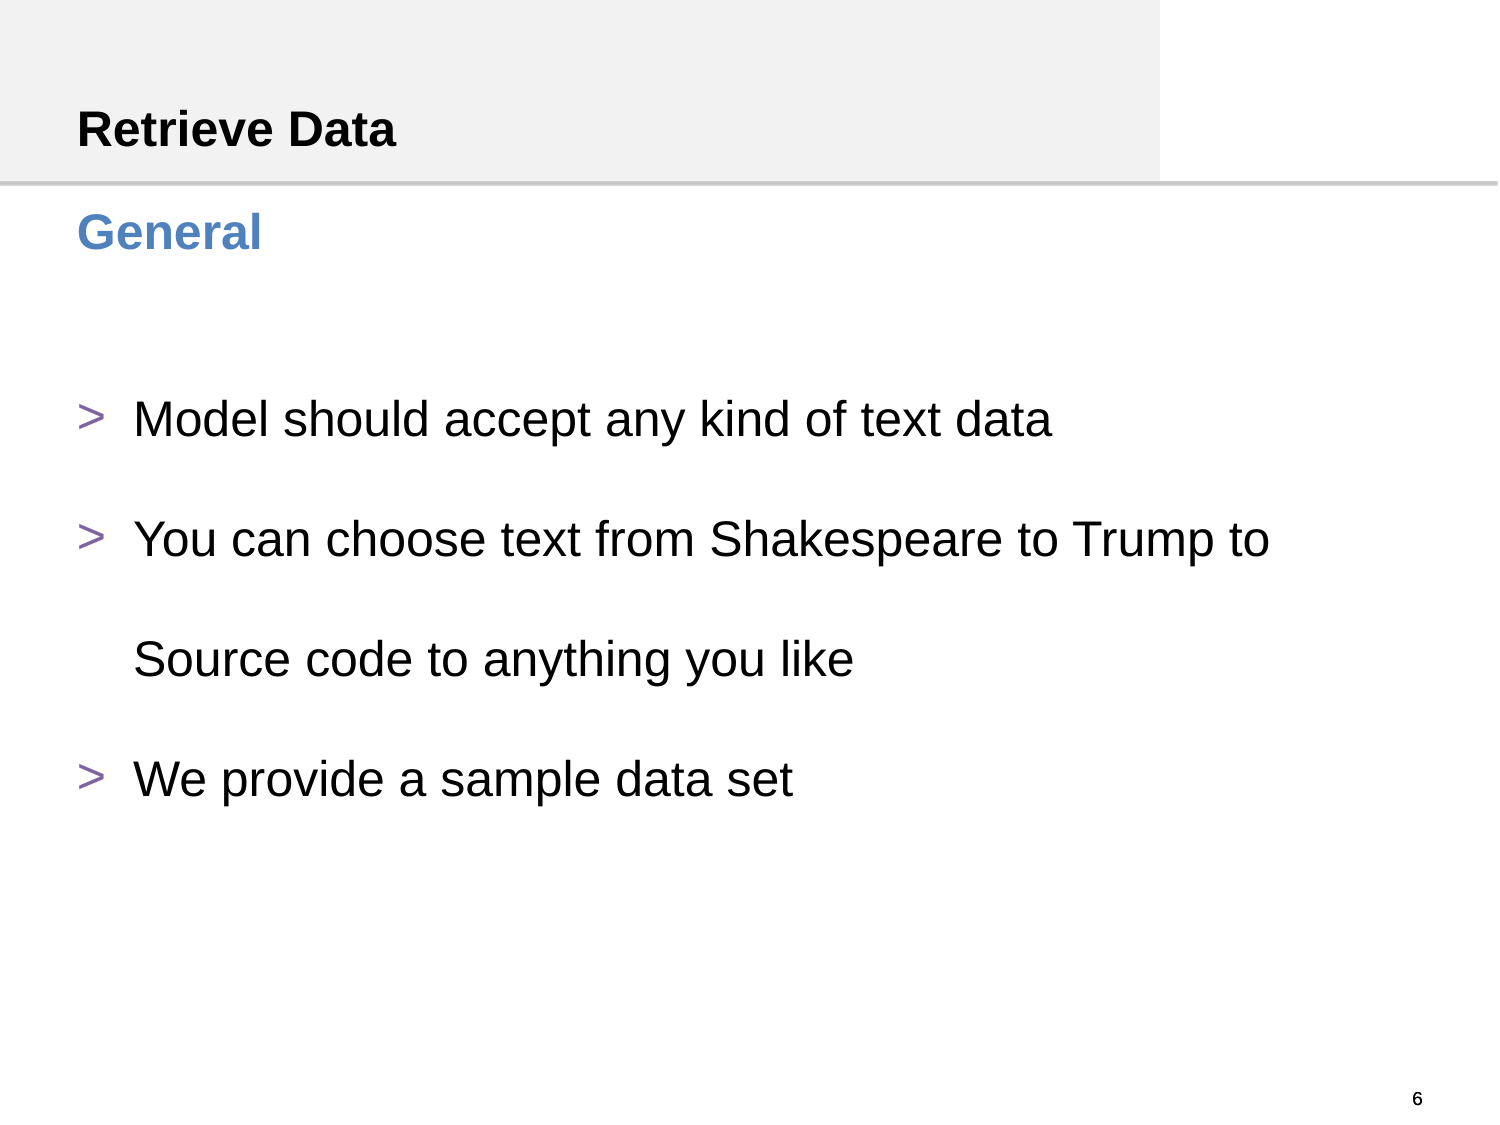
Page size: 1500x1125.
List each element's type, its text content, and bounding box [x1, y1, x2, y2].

text_box Retrieve Data [76, 39, 1042, 157]
text_box Model should accept any kind of text data You can choose text from Shakespeare to Trump to Source code to anything you like We provide a sample data set [76, 326, 1424, 1024]
text_box General [76, 200, 1424, 259]
